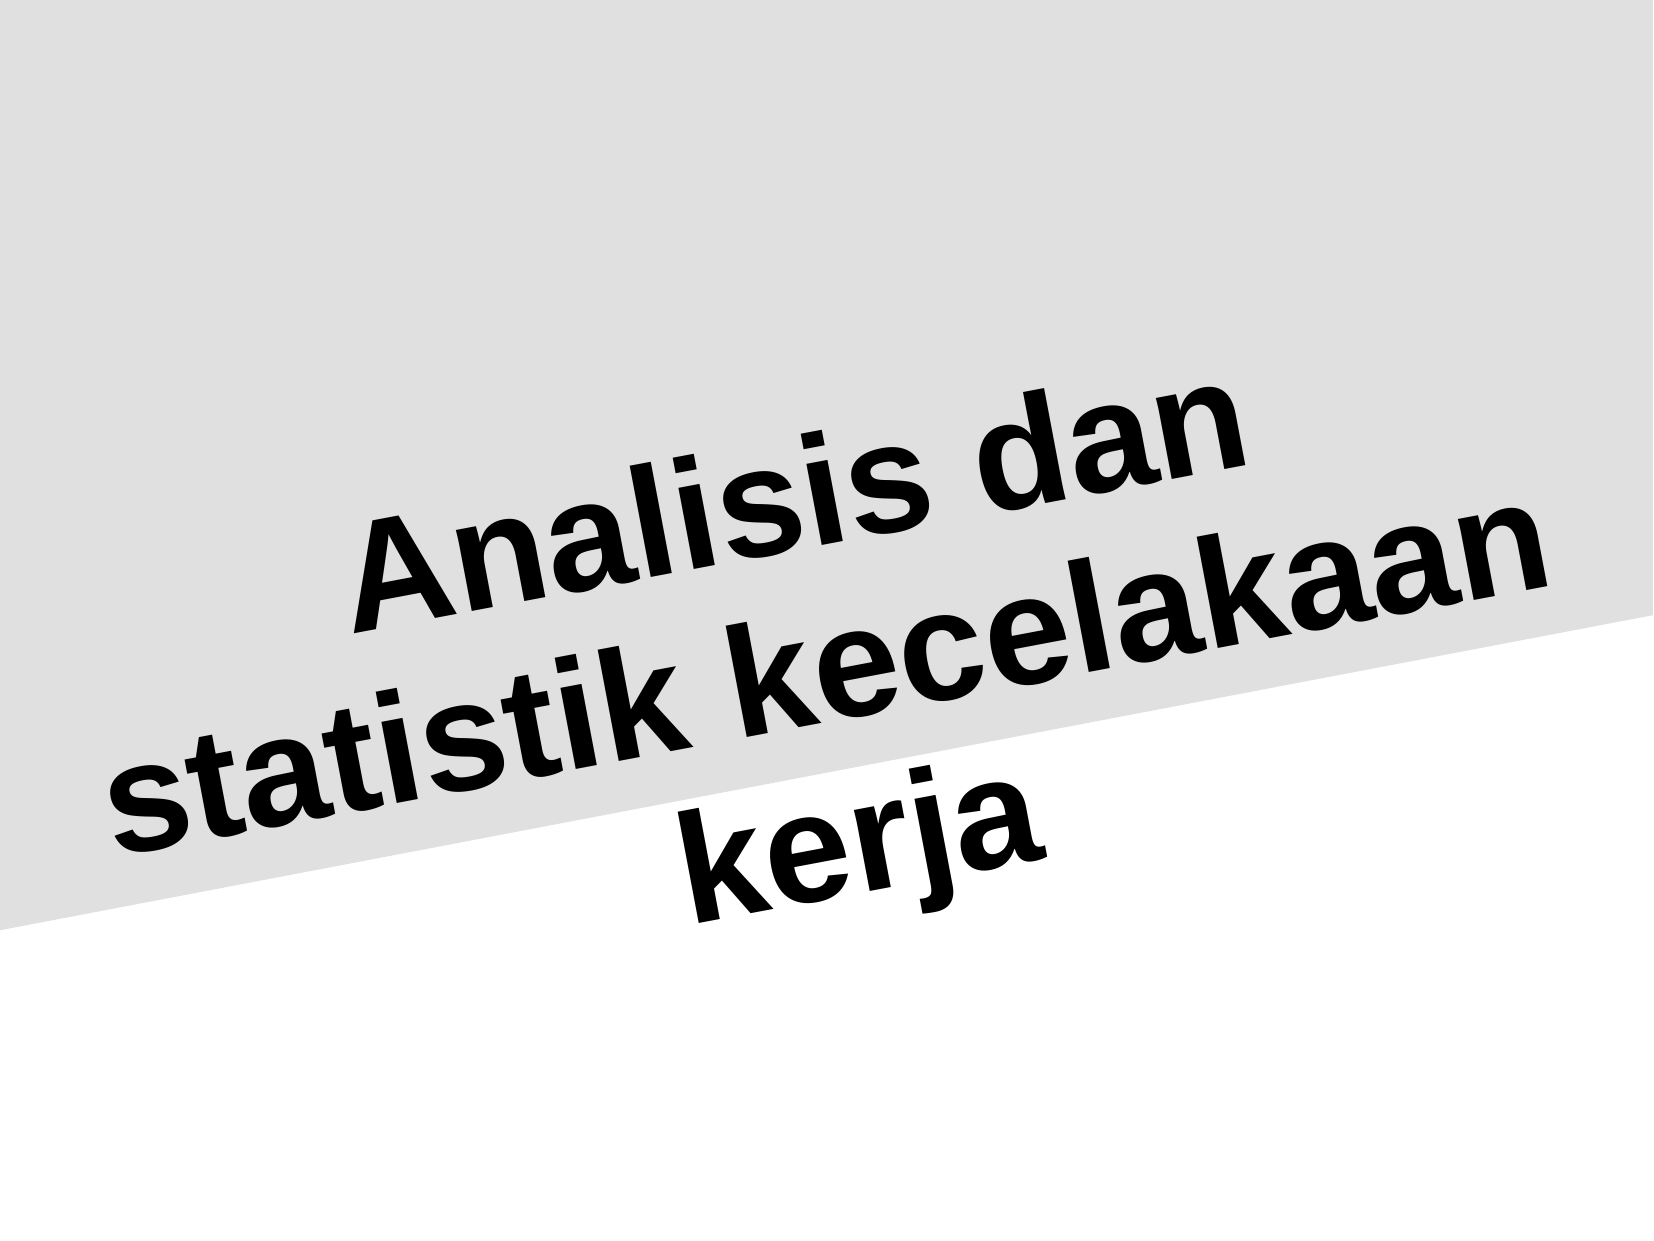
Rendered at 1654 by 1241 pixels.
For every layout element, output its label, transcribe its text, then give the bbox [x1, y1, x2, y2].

text_box [100, 637, 1556, 1040]
title Analisis dan statistik kecelakaan kerja [45, 270, 1606, 1063]
